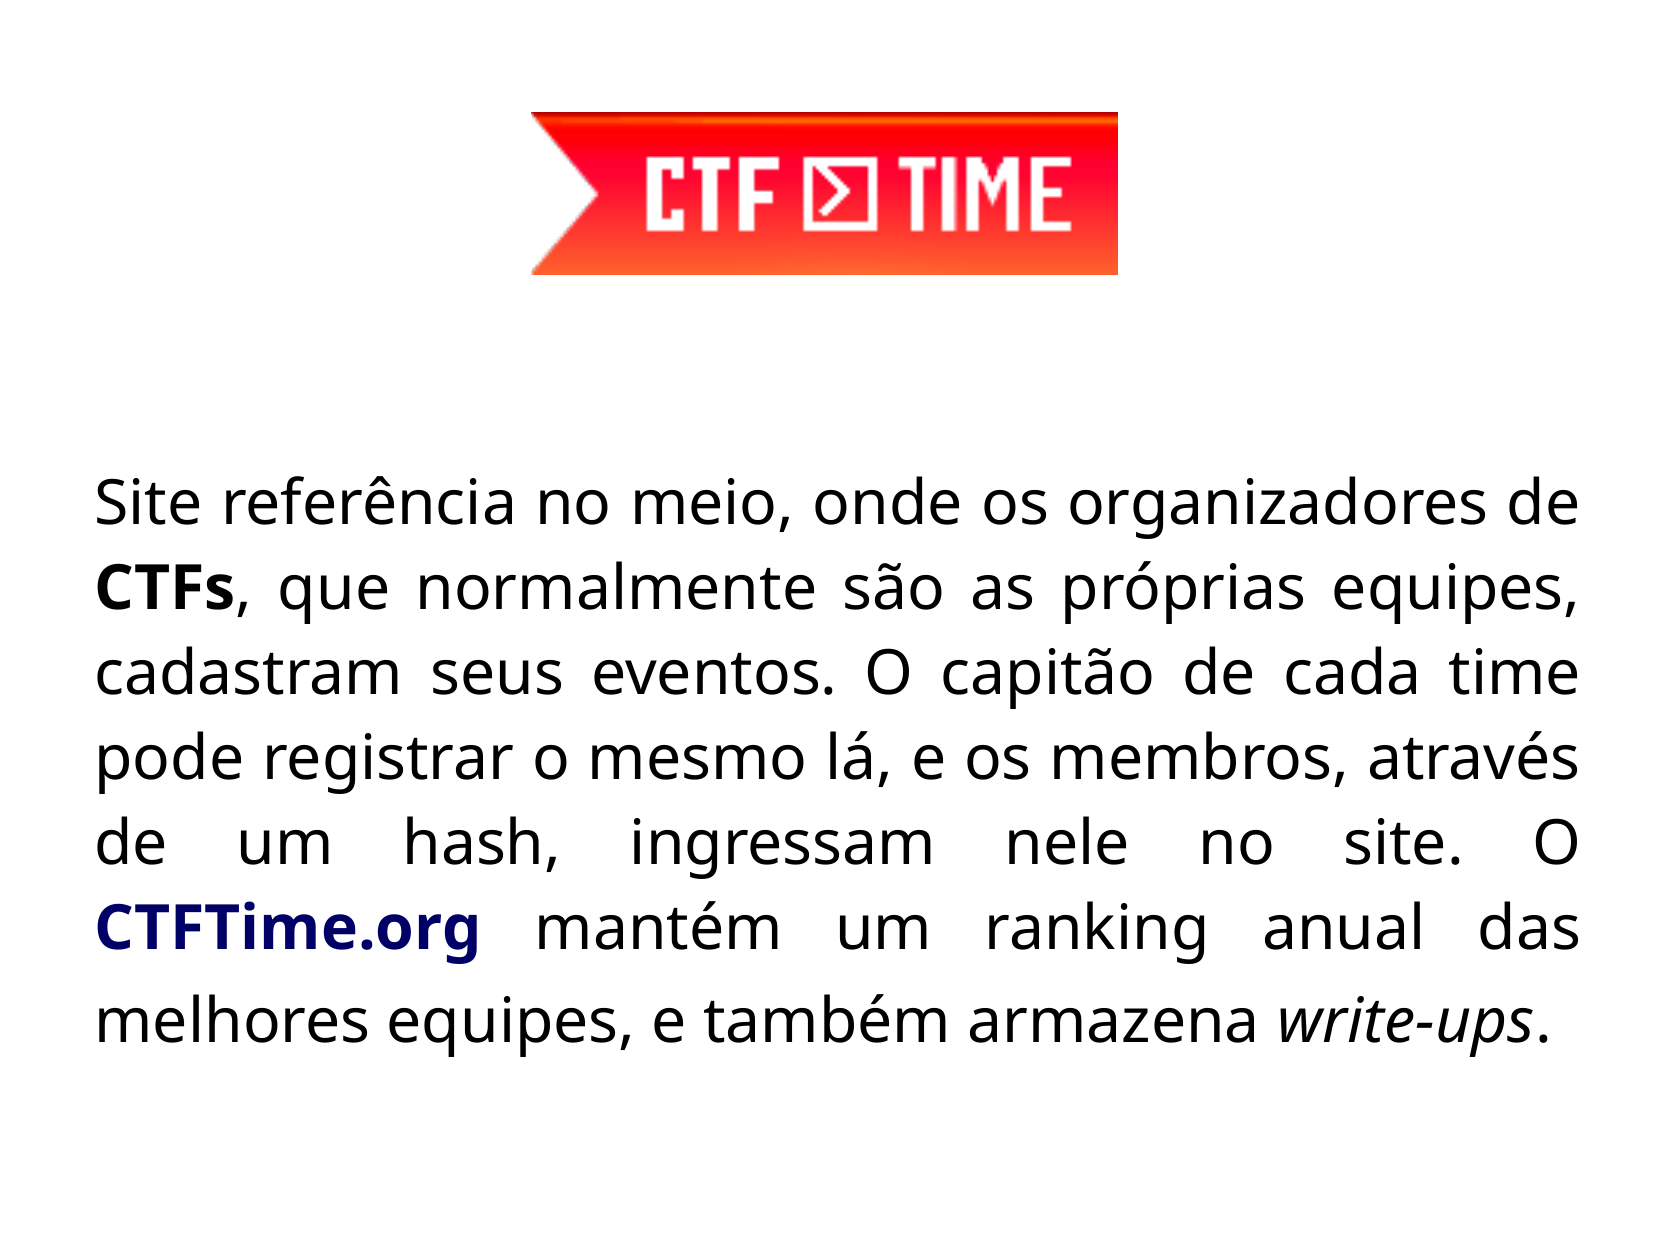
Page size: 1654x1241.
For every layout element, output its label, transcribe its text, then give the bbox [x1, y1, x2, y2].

picture [531, 112, 1118, 275]
subtitle Site referência no meio, onde os organizadores de CTFs, que normalmente são as próprias equipes, cadastram seus eventos. O capitão de cada time pode registrar o mesmo lá, e os membros, através de um hash, ingressam nele no site. O CTFTime.org mantém um ranking anual das melhores equipes, e também armazena write-ups. [94, 274, 1583, 1241]
